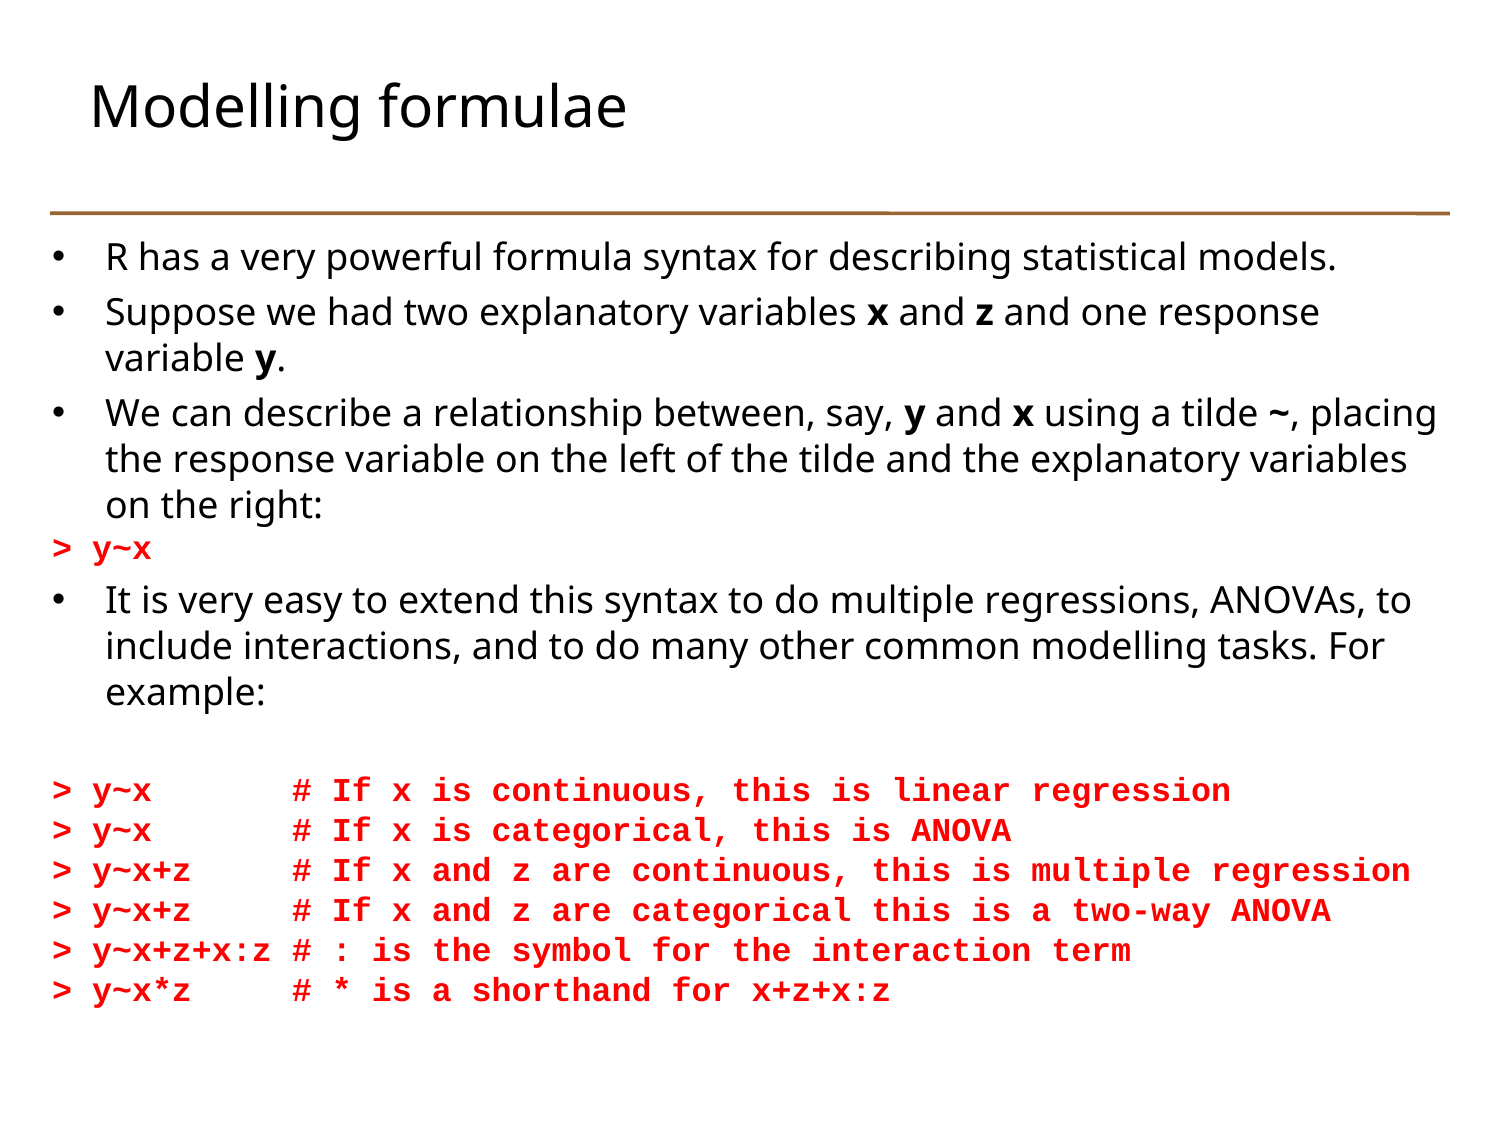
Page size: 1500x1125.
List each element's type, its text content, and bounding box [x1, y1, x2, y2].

text_box Modelling formulae [75, 44, 1425, 232]
text_box R has a very powerful formula syntax for describing statistical models. Suppose we had two explanatory variables x and z and one response variable y. We can describe a relationship between, say, y and x using a tilde ~, placing the response variable on the left of the tilde and the explanatory variables on the right: > y~x It is very easy to extend this syntax to do multiple regressions, ANOVAs, to include interactions, and to do many other common modelling tasks. For example: > y~x # If x is continuous, this is linear regression > y~x # If x is categorical, this is ANOVA > y~x+z # If x and z are continuous, this is multiple regression > y~x+z # If x and z are categorical this is a two-way ANOVA > y~x+z+x:z # : is the symbol for the interaction term > y~x*z # * is a shorthand for x+z+x:z [52, 232, 1464, 984]
